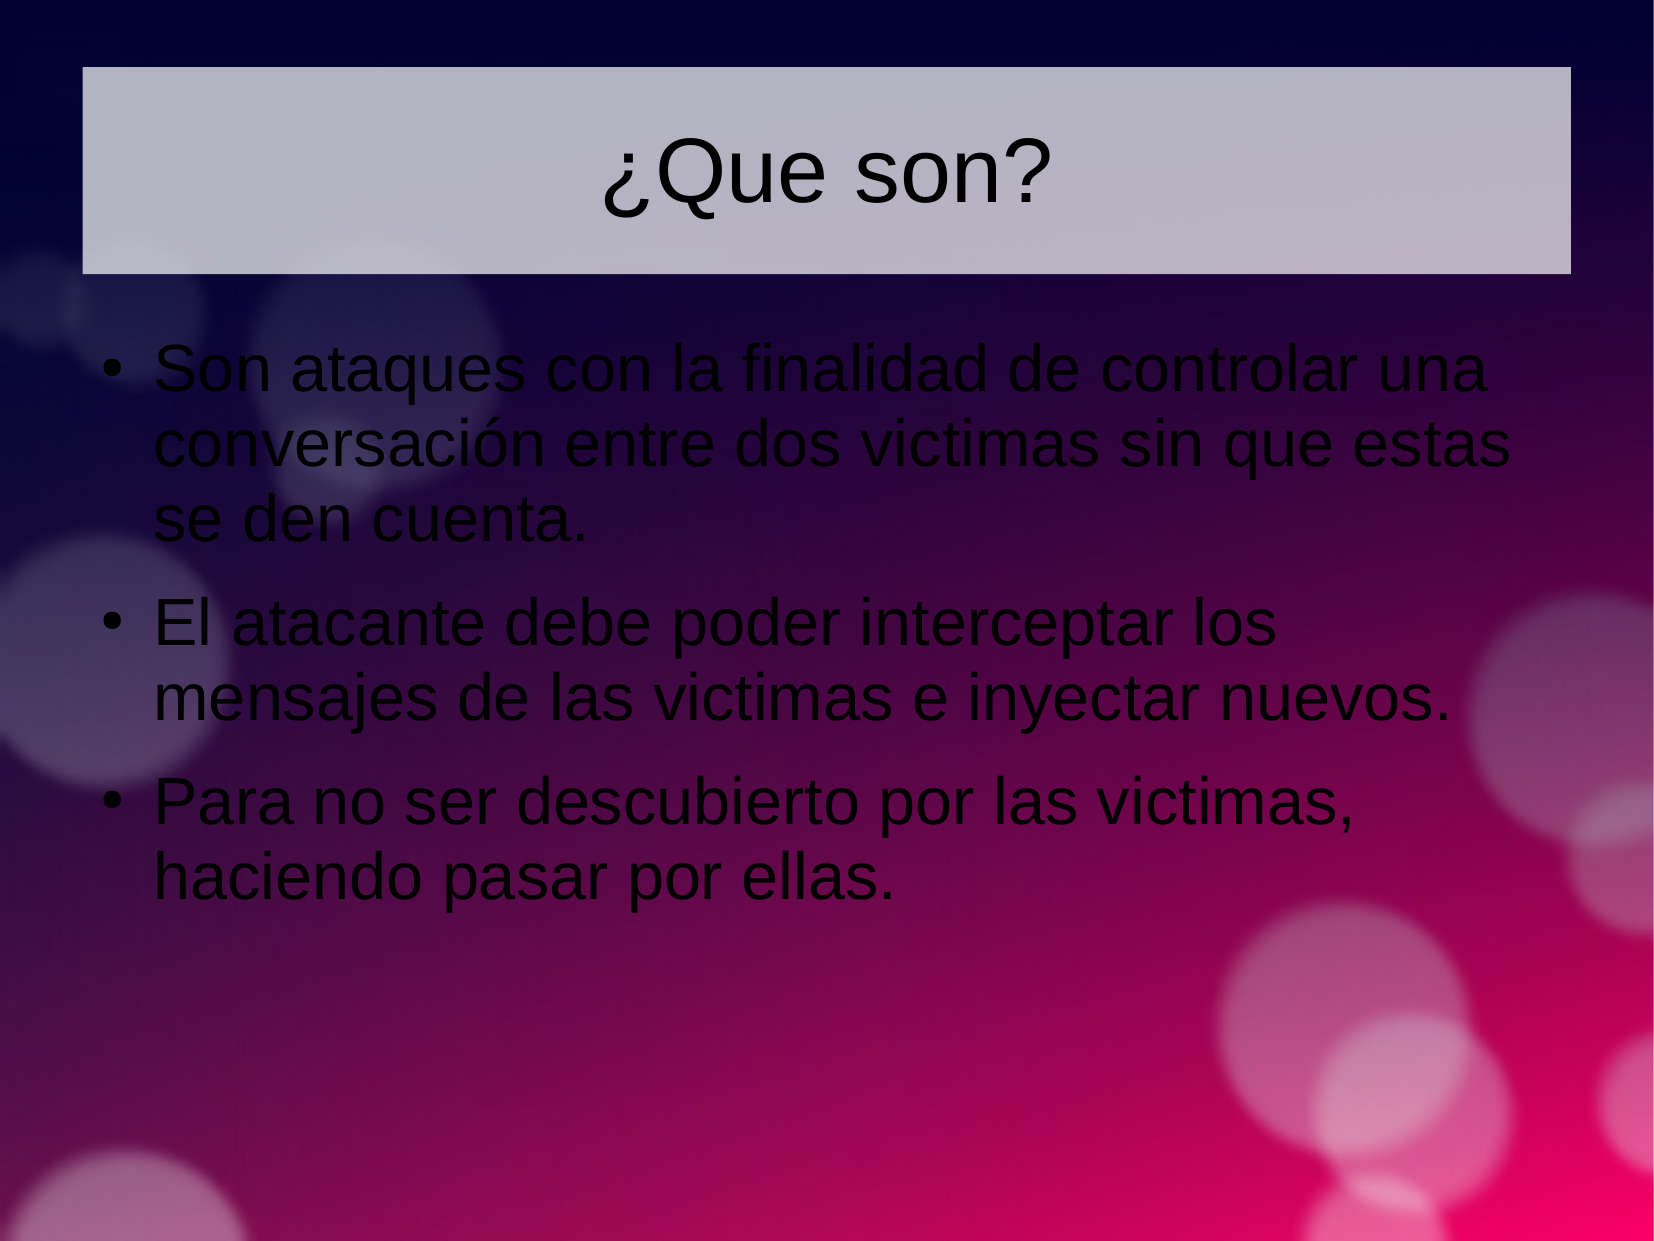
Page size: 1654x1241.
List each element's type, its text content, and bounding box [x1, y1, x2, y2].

picture [0, 0, 1654, 1241]
title ¿Que son? [82, 67, 1571, 275]
list Son ataques con la finalidad de controlar una conversación entre dos victimas sin que estas se den cuenta. El atacante debe poder interceptar los mensajes de las victimas e inyectar nuevos. Para no ser descubierto por las victimas, haciendo pasar por ellas. [82, 331, 1571, 1099]
